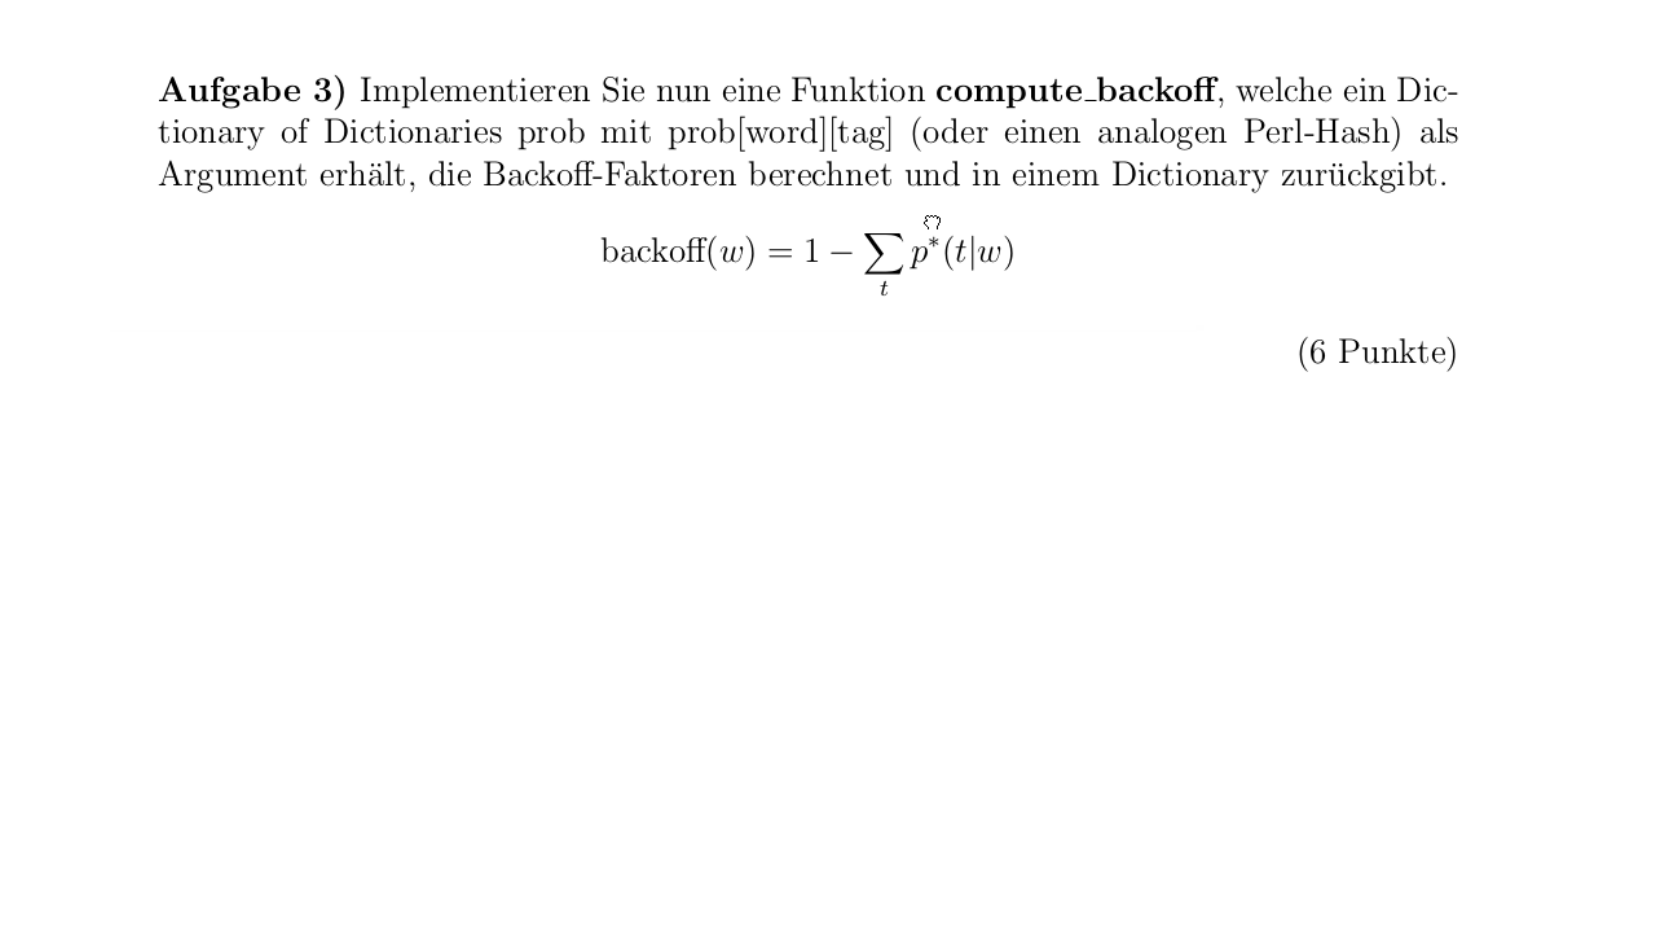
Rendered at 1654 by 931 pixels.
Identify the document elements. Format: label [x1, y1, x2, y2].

picture [110, 34, 1501, 421]
